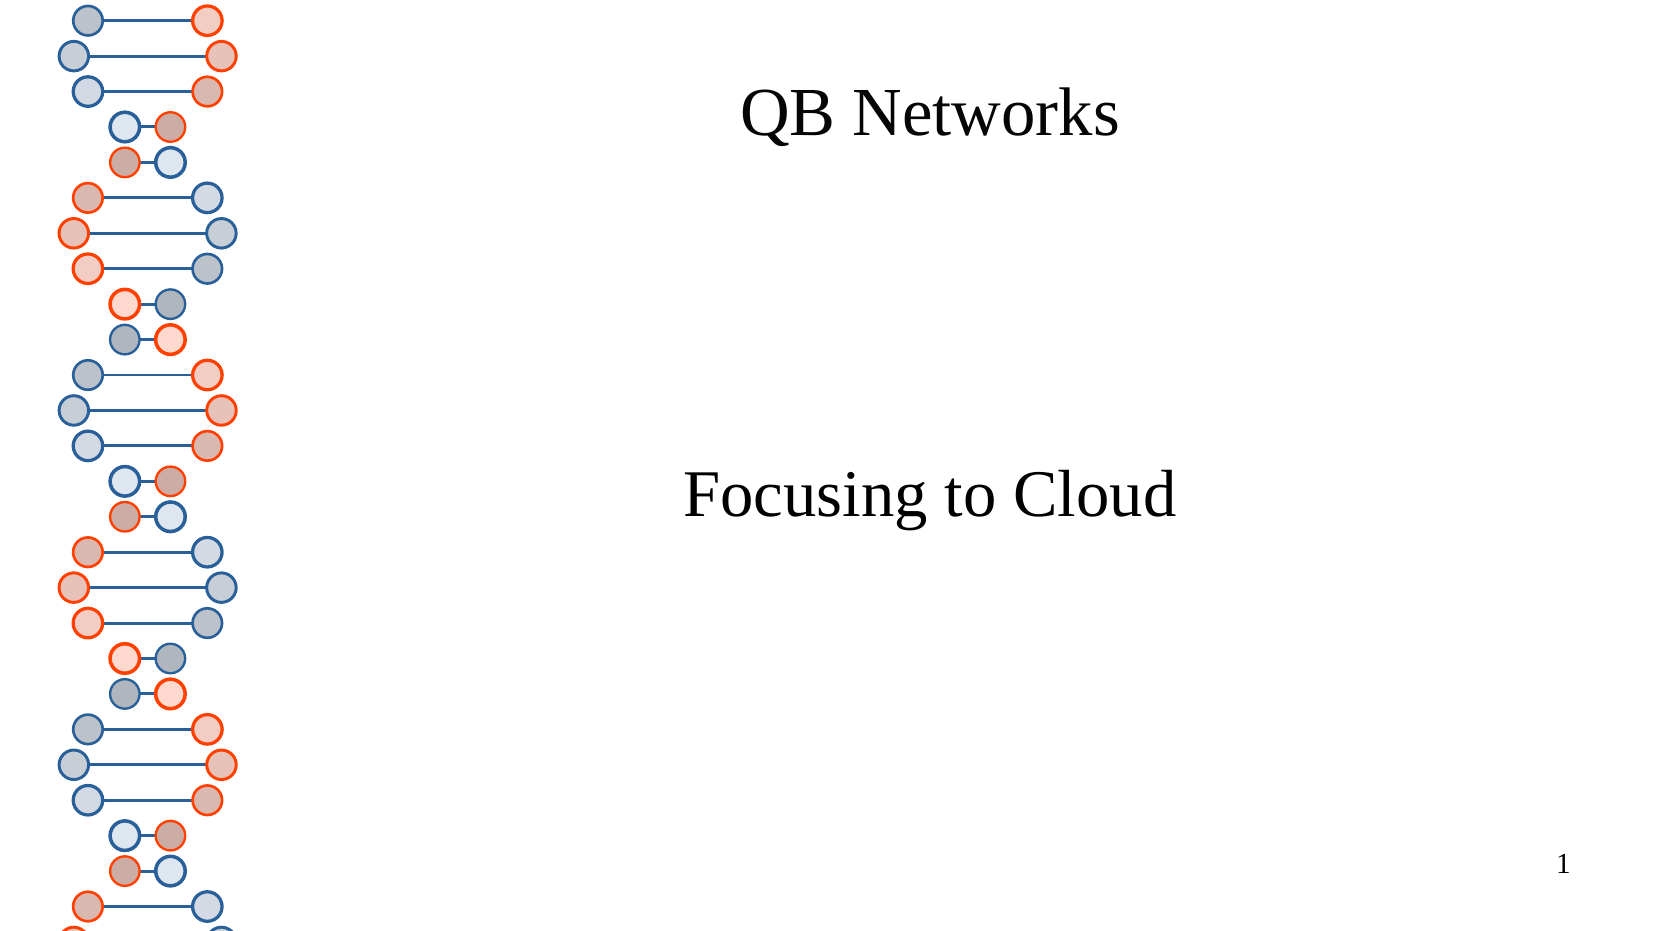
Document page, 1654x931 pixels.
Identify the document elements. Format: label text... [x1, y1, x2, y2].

title QB Networks [265, 35, 1595, 189]
subtitle Focusing to Cloud [265, 224, 1595, 764]
